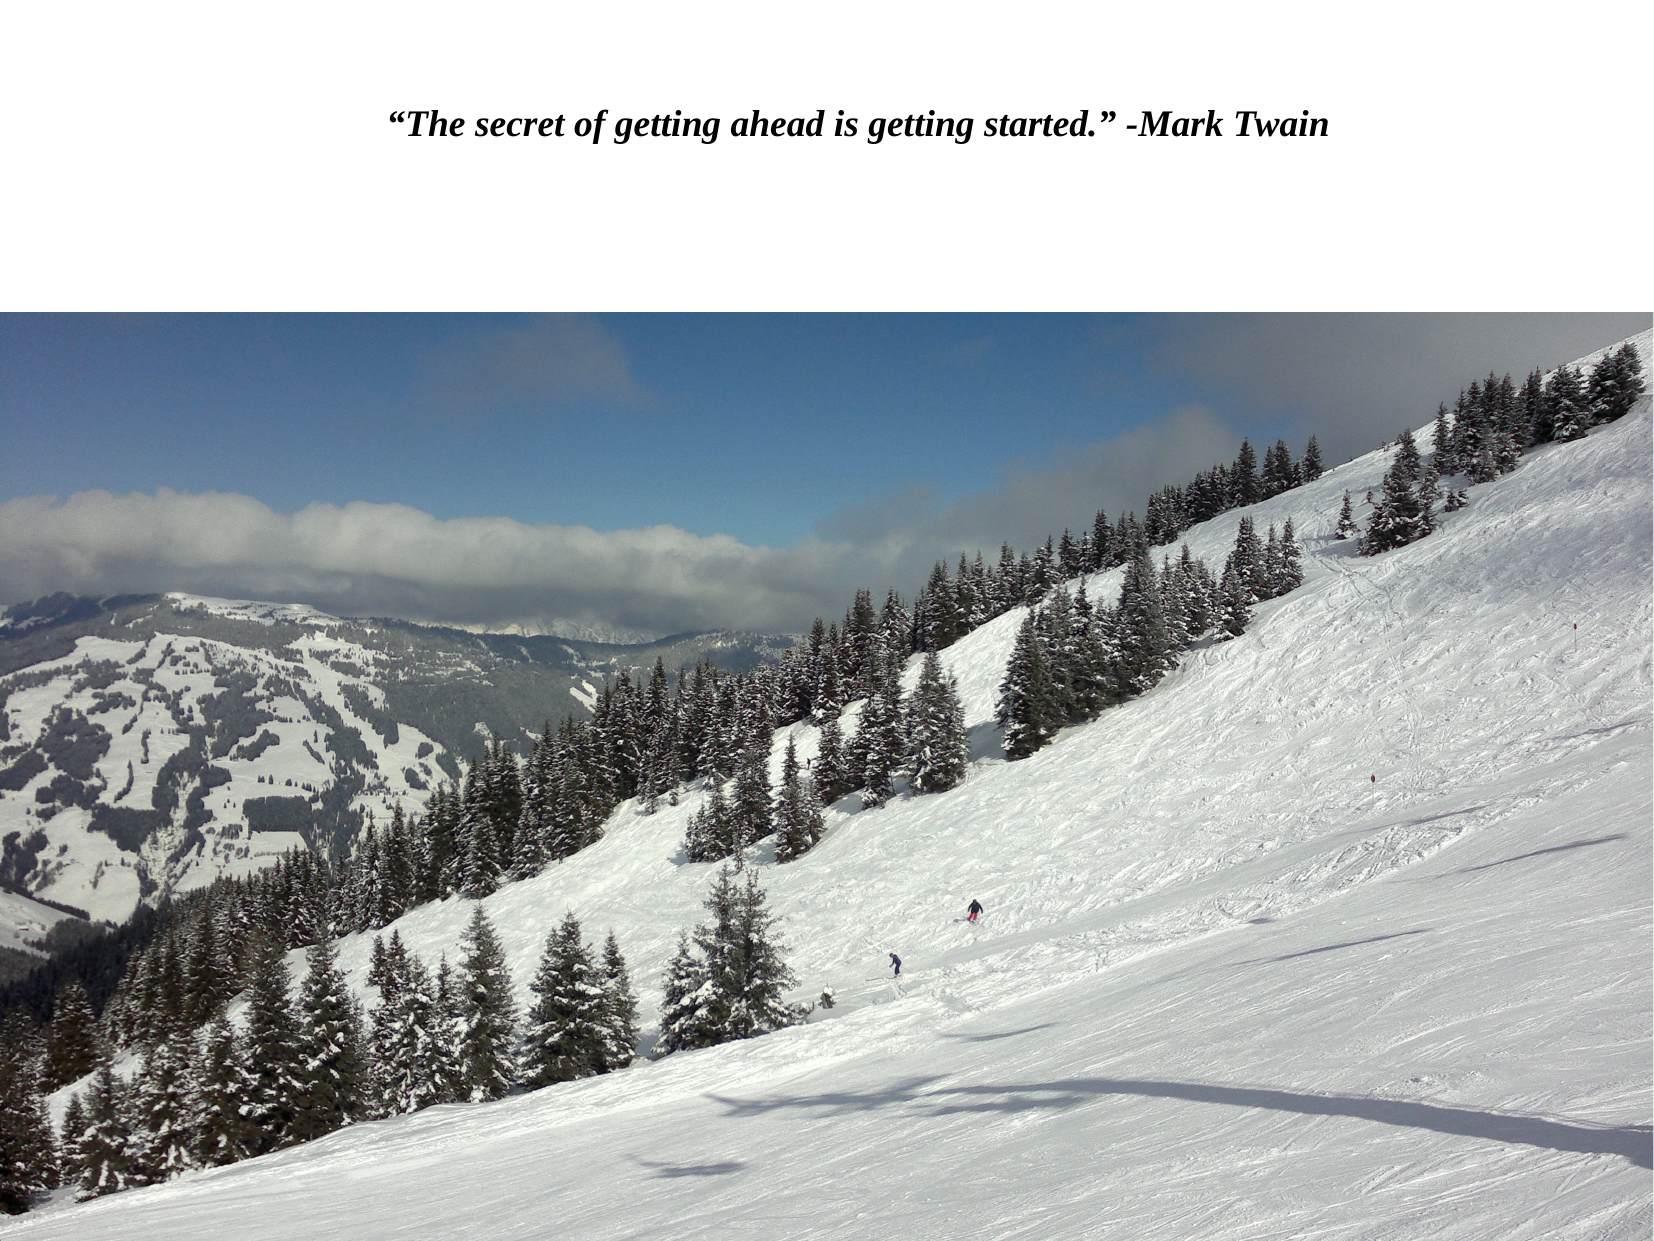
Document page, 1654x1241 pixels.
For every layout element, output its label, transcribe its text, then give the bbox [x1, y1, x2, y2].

picture [0, 312, 1654, 1241]
text_box “The secret of getting ahead is getting started.” -Mark Twain [125, 95, 1593, 195]
